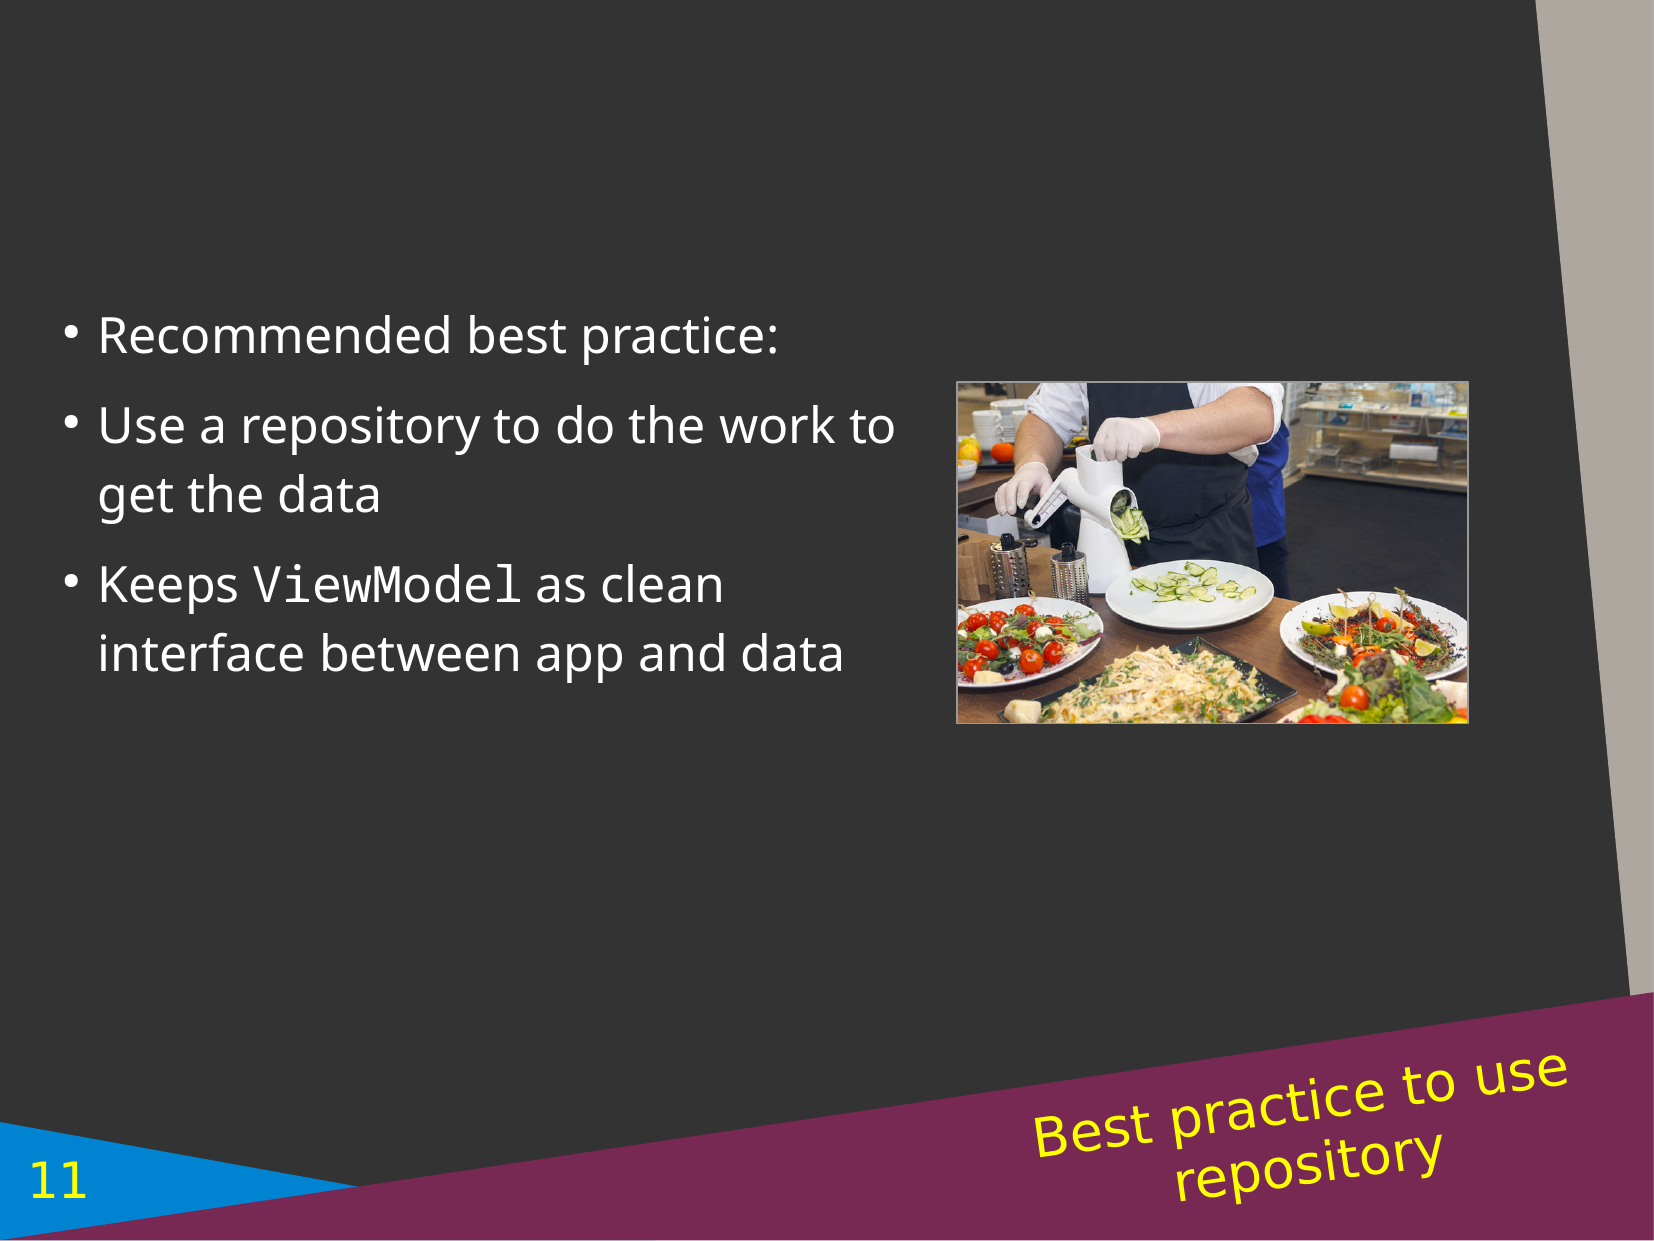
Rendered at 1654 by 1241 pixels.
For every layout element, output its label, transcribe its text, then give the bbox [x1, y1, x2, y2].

title Best practice to use repository [956, 995, 1654, 1241]
text_box Recommended best practice: Use a repository to do the work to get the data Keeps ViewModel as clean interface between app and data [47, 279, 937, 840]
picture [957, 382, 1468, 723]
